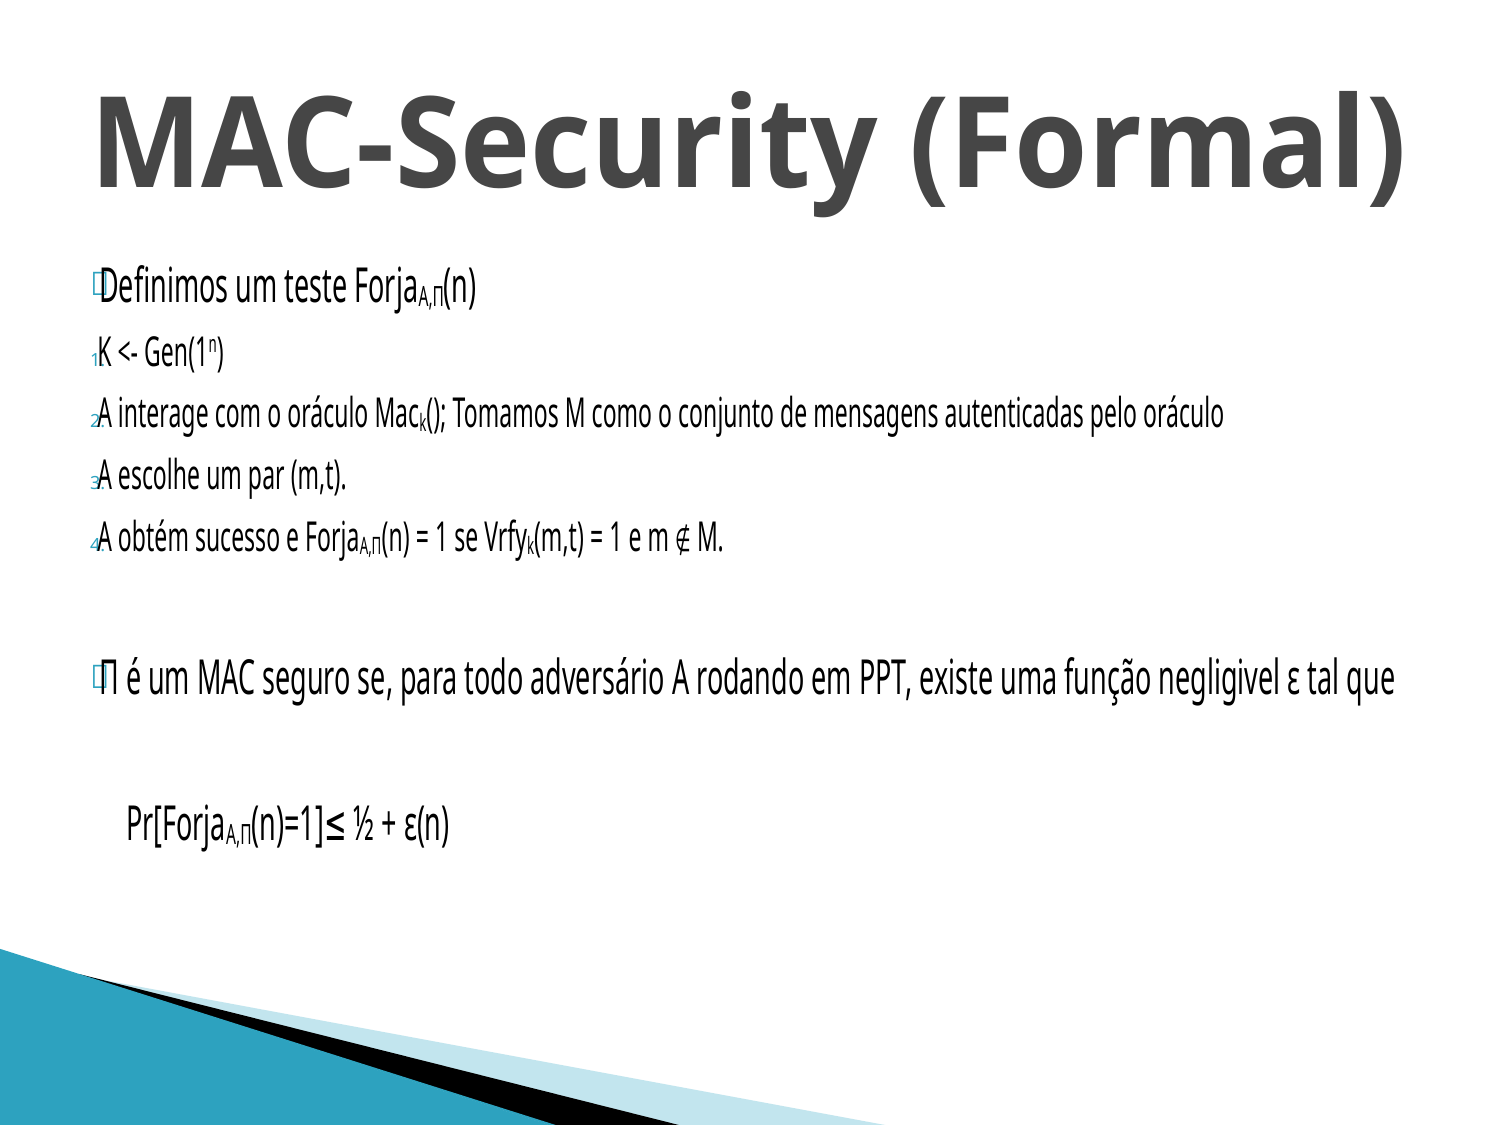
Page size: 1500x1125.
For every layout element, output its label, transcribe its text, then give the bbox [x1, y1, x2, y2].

list Definimos um teste ForjaA,Π(n) K <- Gen(1n) A interage com o oráculo Mack(); Tomamos M como o conjunto de mensagens autenticadas pelo oráculo A escolhe um par (m,t). A obtém sucesso e ForjaA,Π(n) = 1 se Vrfyk(m,t) = 1 e m ∉ M. Π é um MAC seguro se, para todo adversário A rodando em PPT, existe uma função negligivel ε tal que Pr[ForjaA,Π(n)=1]≤ ½ + ε(n) [75, 243, 1426, 986]
title MAC-Security (Formal) [75, 45, 1426, 233]
